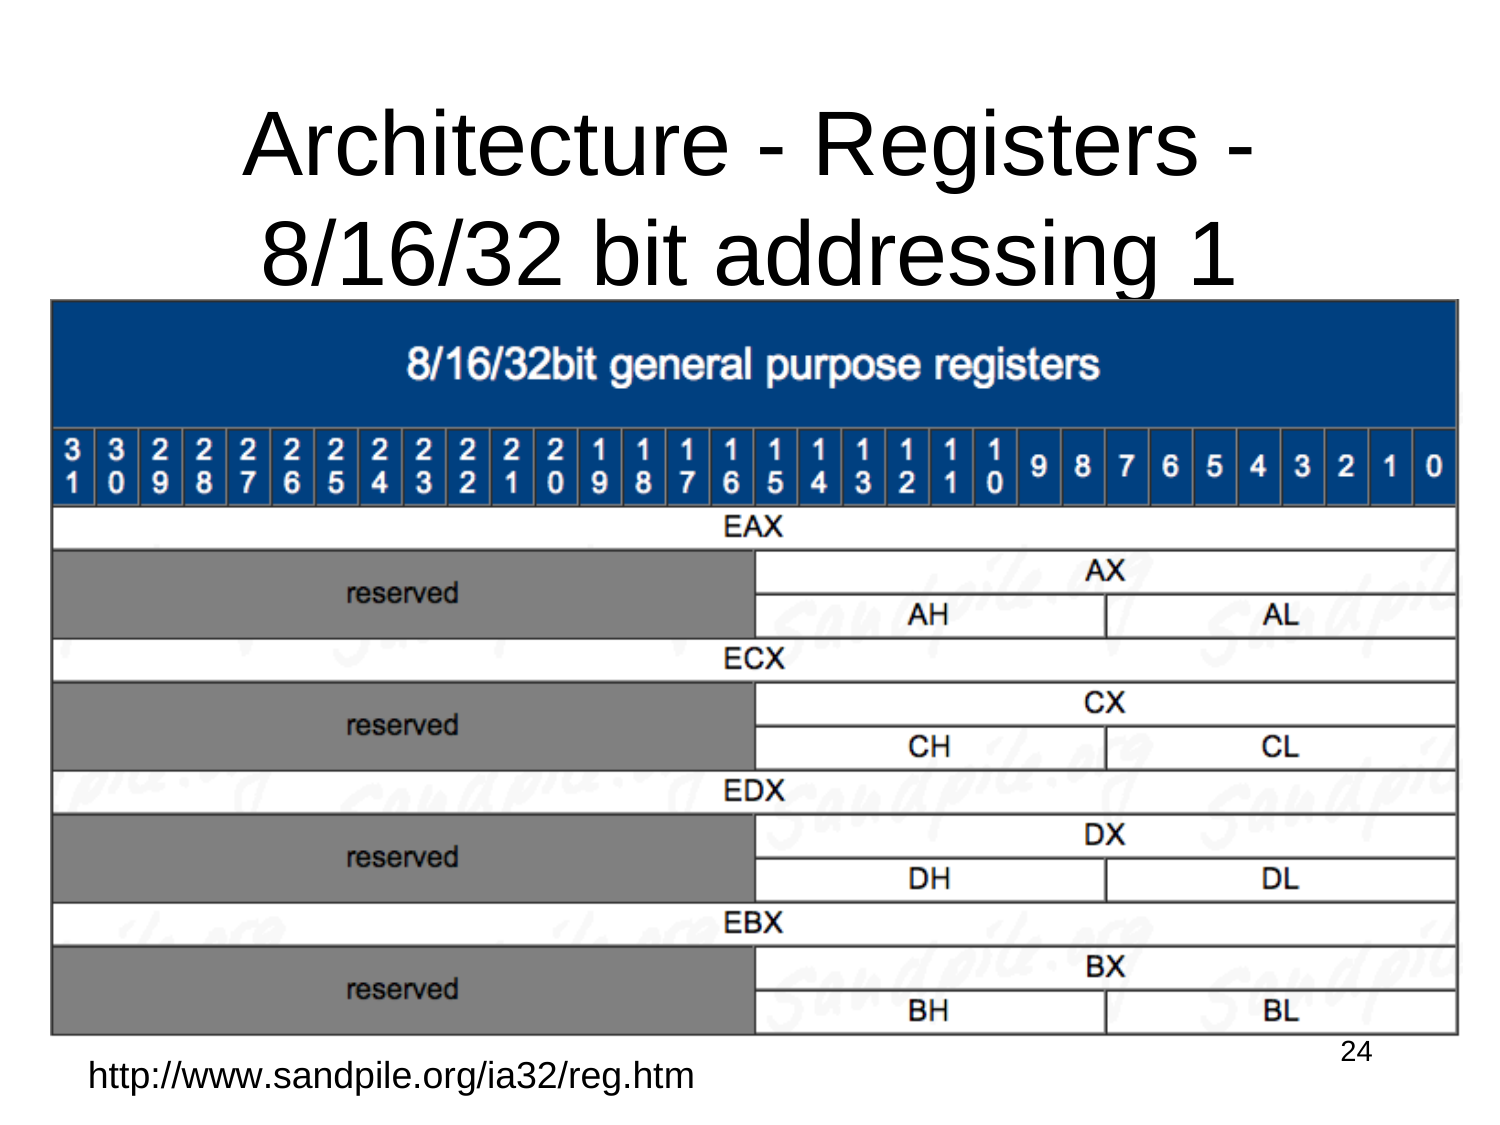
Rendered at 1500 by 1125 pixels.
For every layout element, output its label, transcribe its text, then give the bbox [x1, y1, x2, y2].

picture [50, 299, 1463, 1038]
title Architecture - Registers - 8/16/32 bit addressing 1 [112, 76, 1388, 299]
text_box http://www.sandpile.org/ia32/reg.htm [73, 1043, 711, 1104]
text_box <number> [1074, 1038, 1388, 1101]
